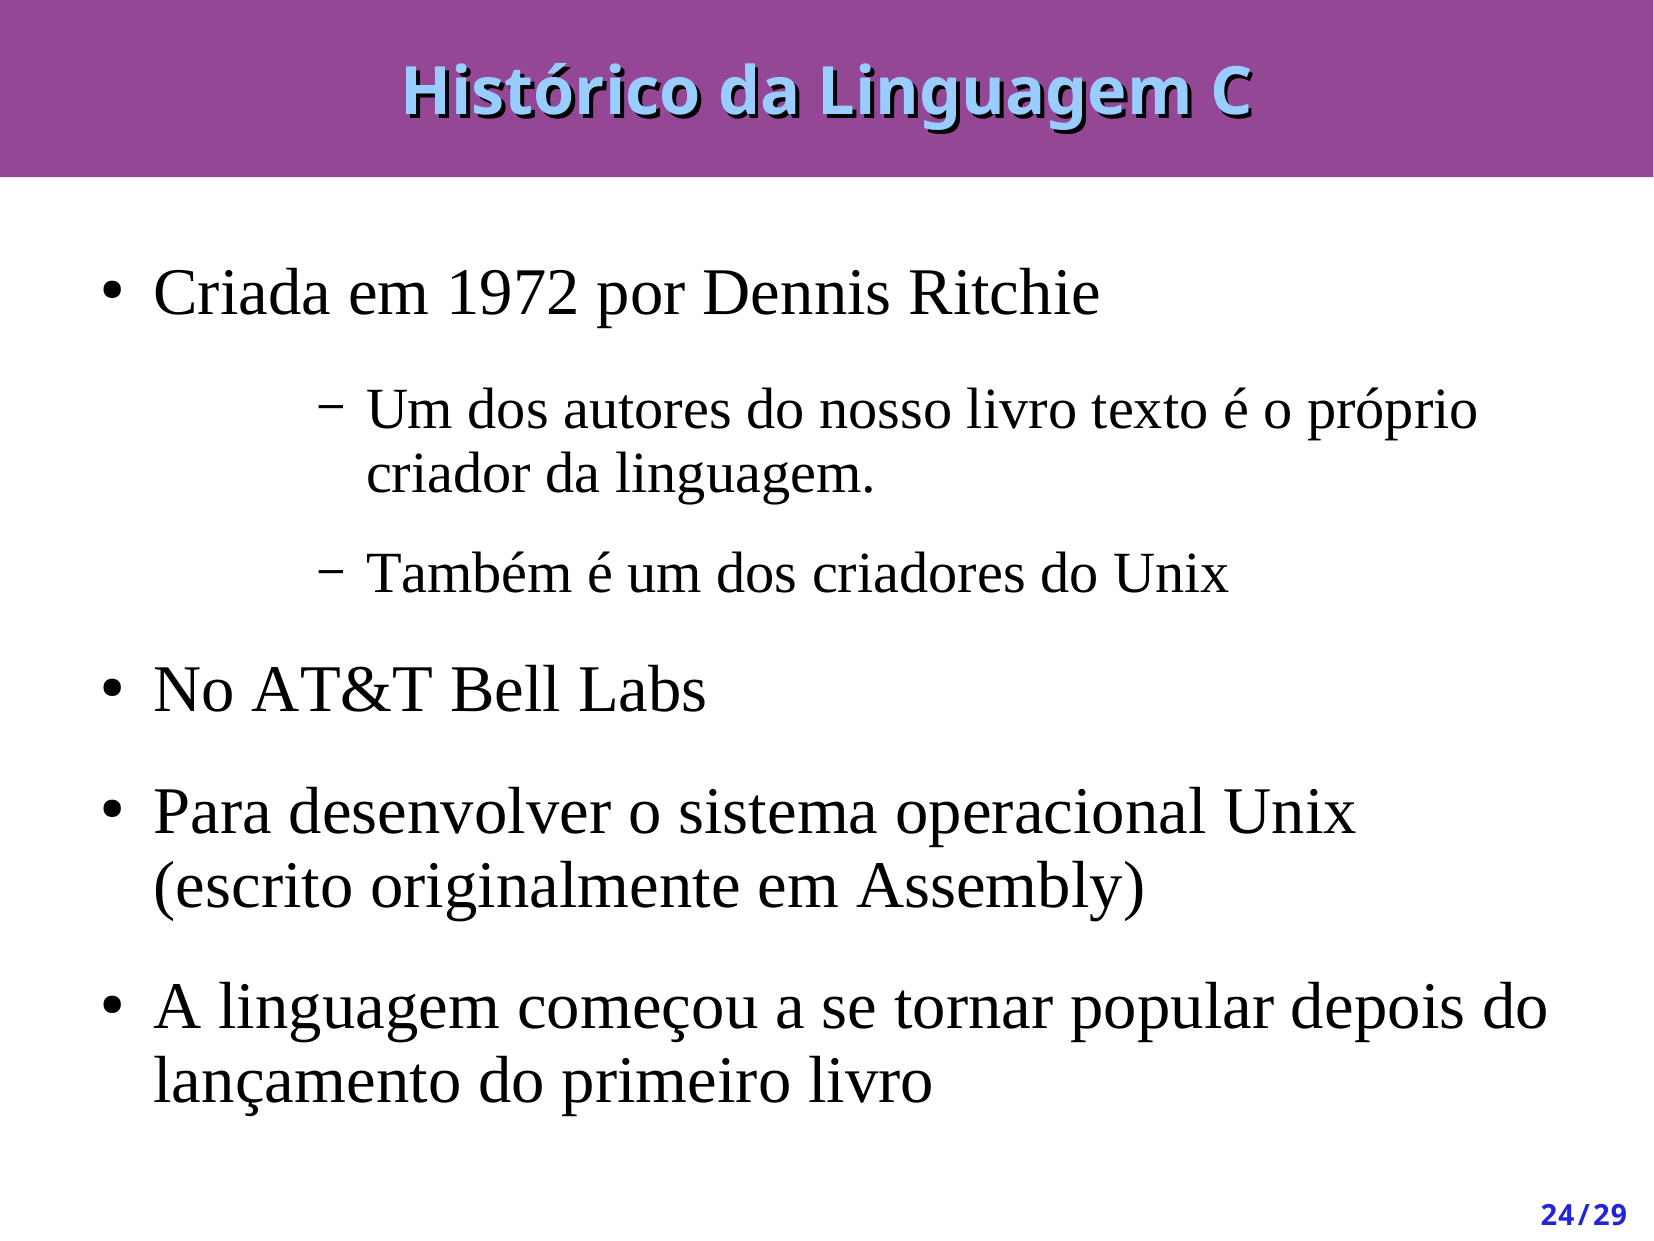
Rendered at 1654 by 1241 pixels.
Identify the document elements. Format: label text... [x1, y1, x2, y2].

list Criada em 1972 por Dennis Ritchie Um dos autores do nosso livro texto é o próprio criador da linguagem. Também é um dos criadores do Unix No AT&T Bell Labs Para desenvolver o sistema operacional Unix (escrito originalmente em Assembly) A linguagem começou a se tornar popular depois do lançamento do primeiro livro [82, 254, 1571, 1118]
title Histórico da Linguagem C [0, 0, 1654, 178]
